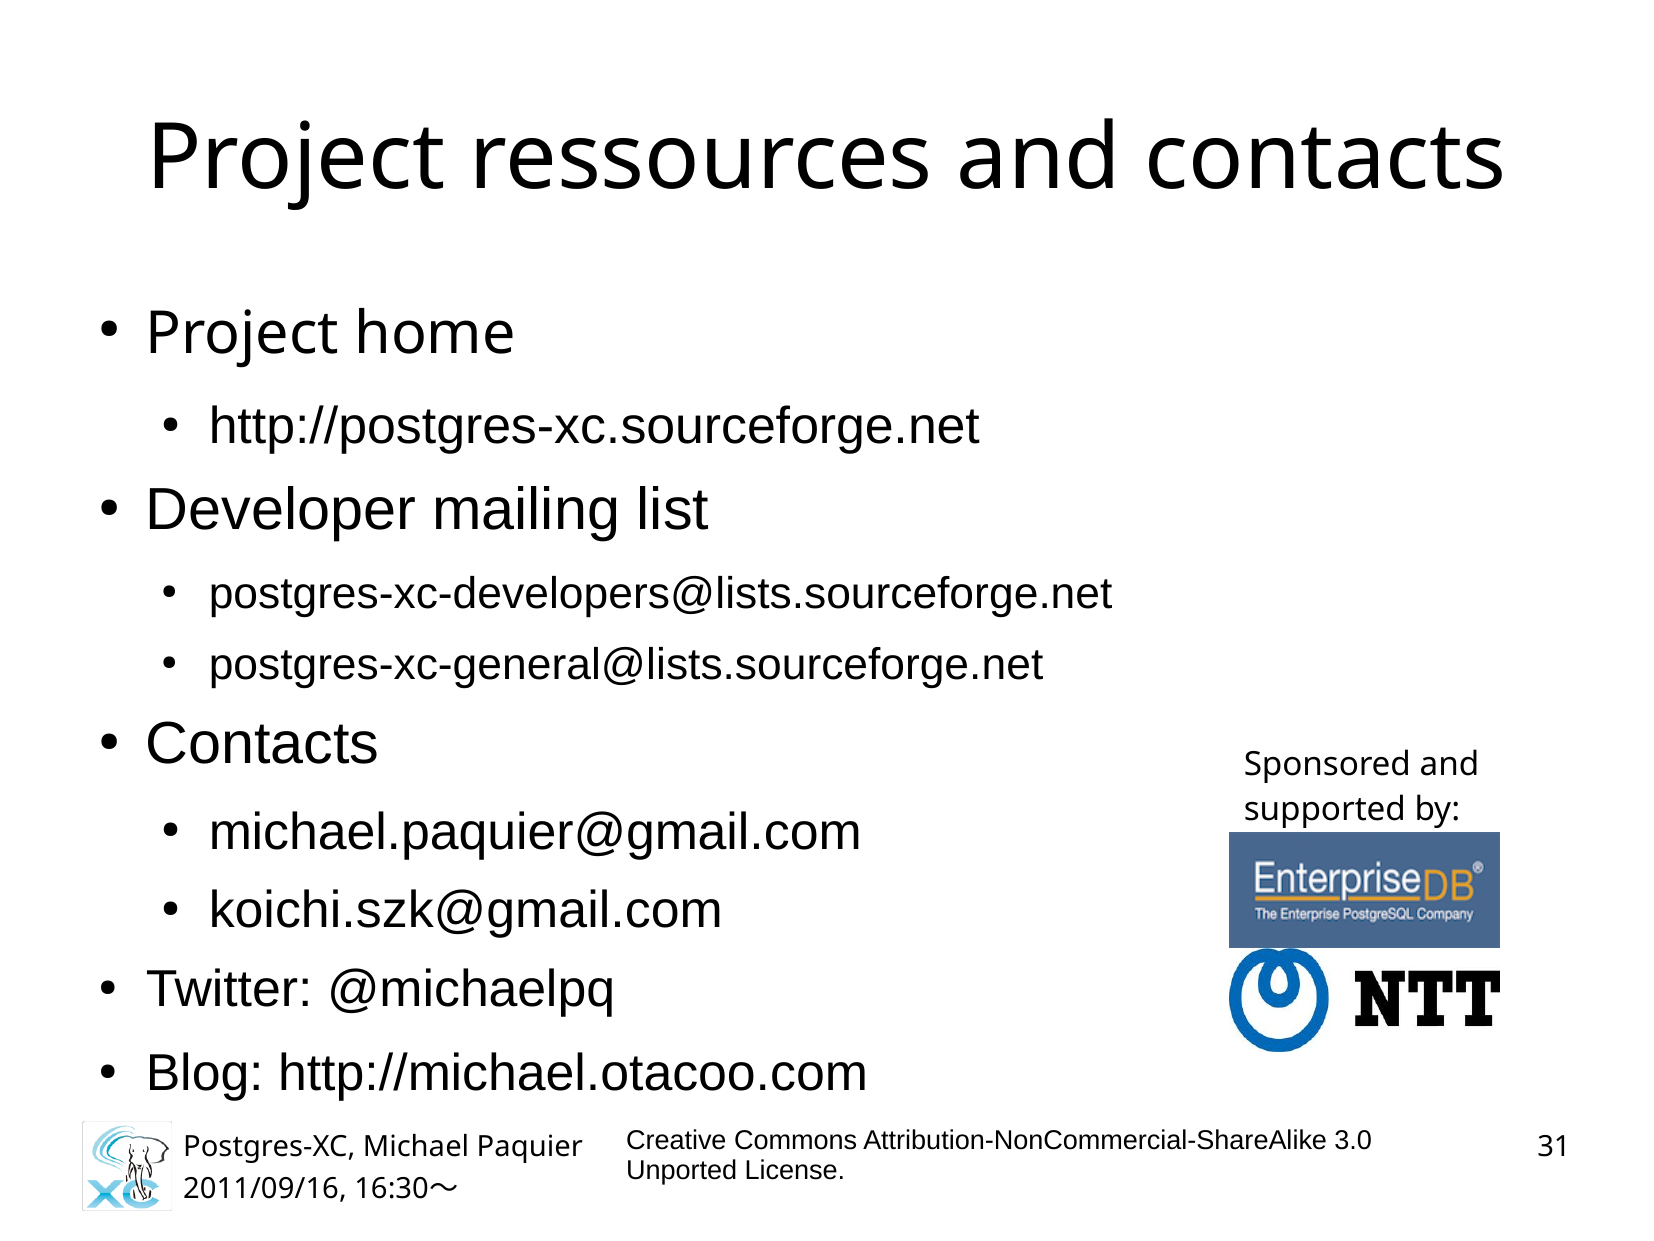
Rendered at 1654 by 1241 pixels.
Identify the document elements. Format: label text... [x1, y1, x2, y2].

title Project ressources and contacts [82, 56, 1571, 250]
picture [1229, 832, 1500, 1052]
list Project home http://postgres-xc.sourceforge.net Developer mailing list postgres-xc-developers@lists.sourceforge.net postgres-xc-general@lists.sourceforge.net Contacts michael.paquier@gmail.com koichi.szk@gmail.com Twitter: @michaelpq Blog: http://michael.otacoo.com [82, 290, 1571, 1109]
picture [82, 1121, 172, 1211]
text_box Sponsored and supported by: [1229, 732, 1510, 829]
